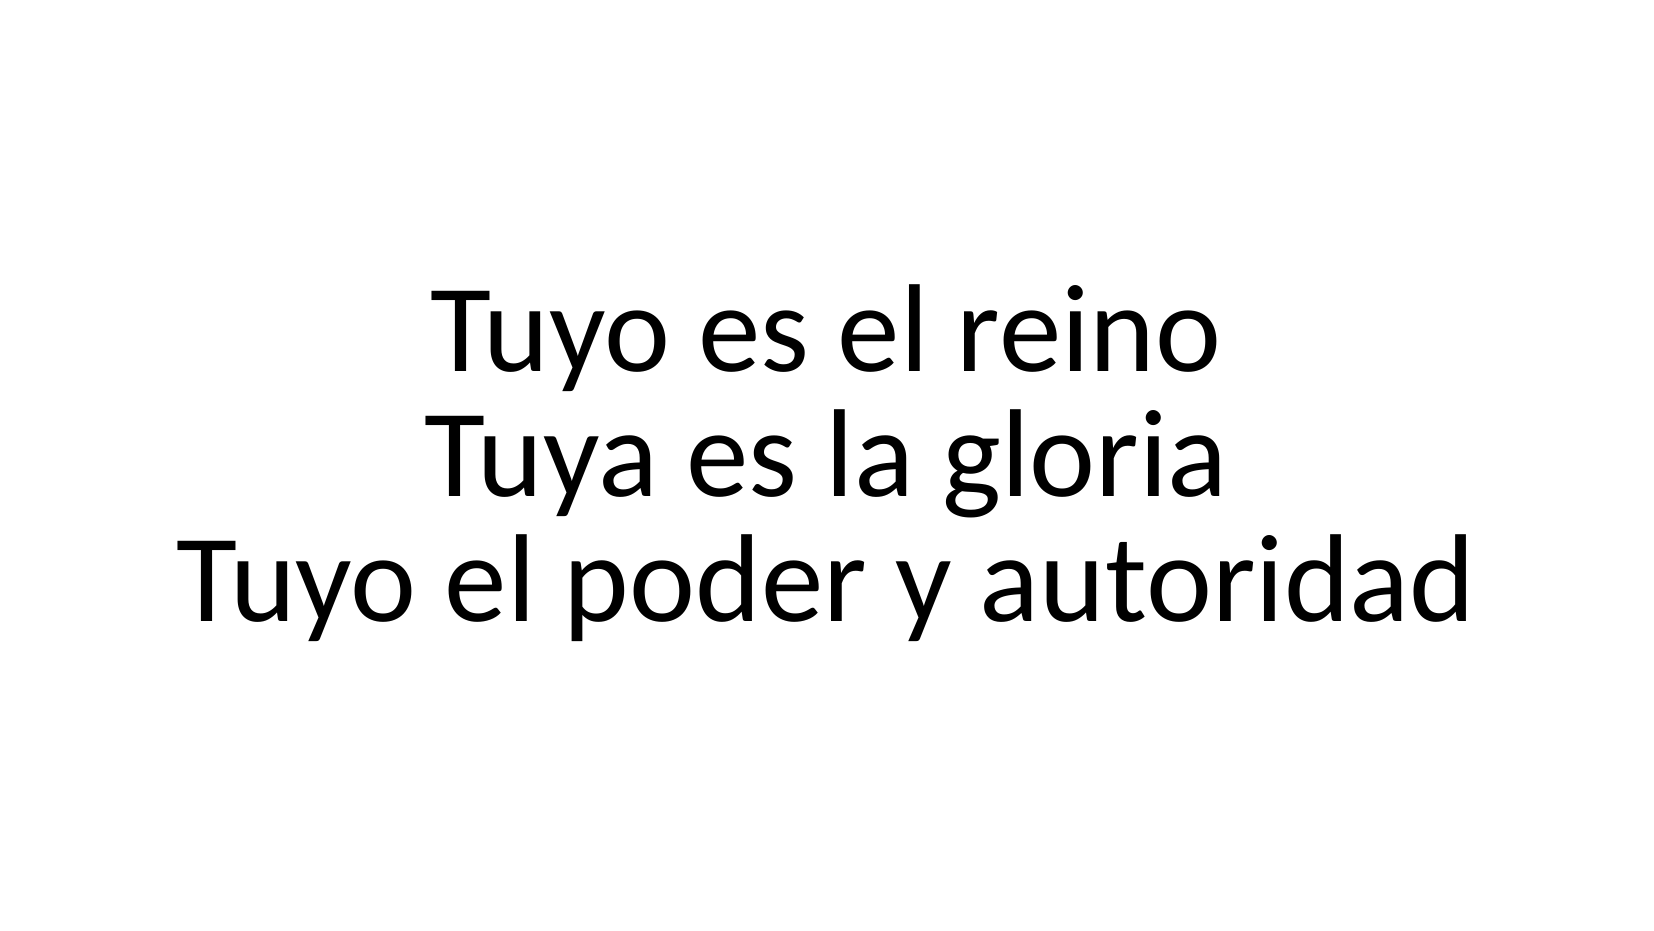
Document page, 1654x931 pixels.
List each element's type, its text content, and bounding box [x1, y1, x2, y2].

title Tuyo es el reino Tuya es la gloria Tuyo el poder y autoridad [0, 0, 1654, 931]
